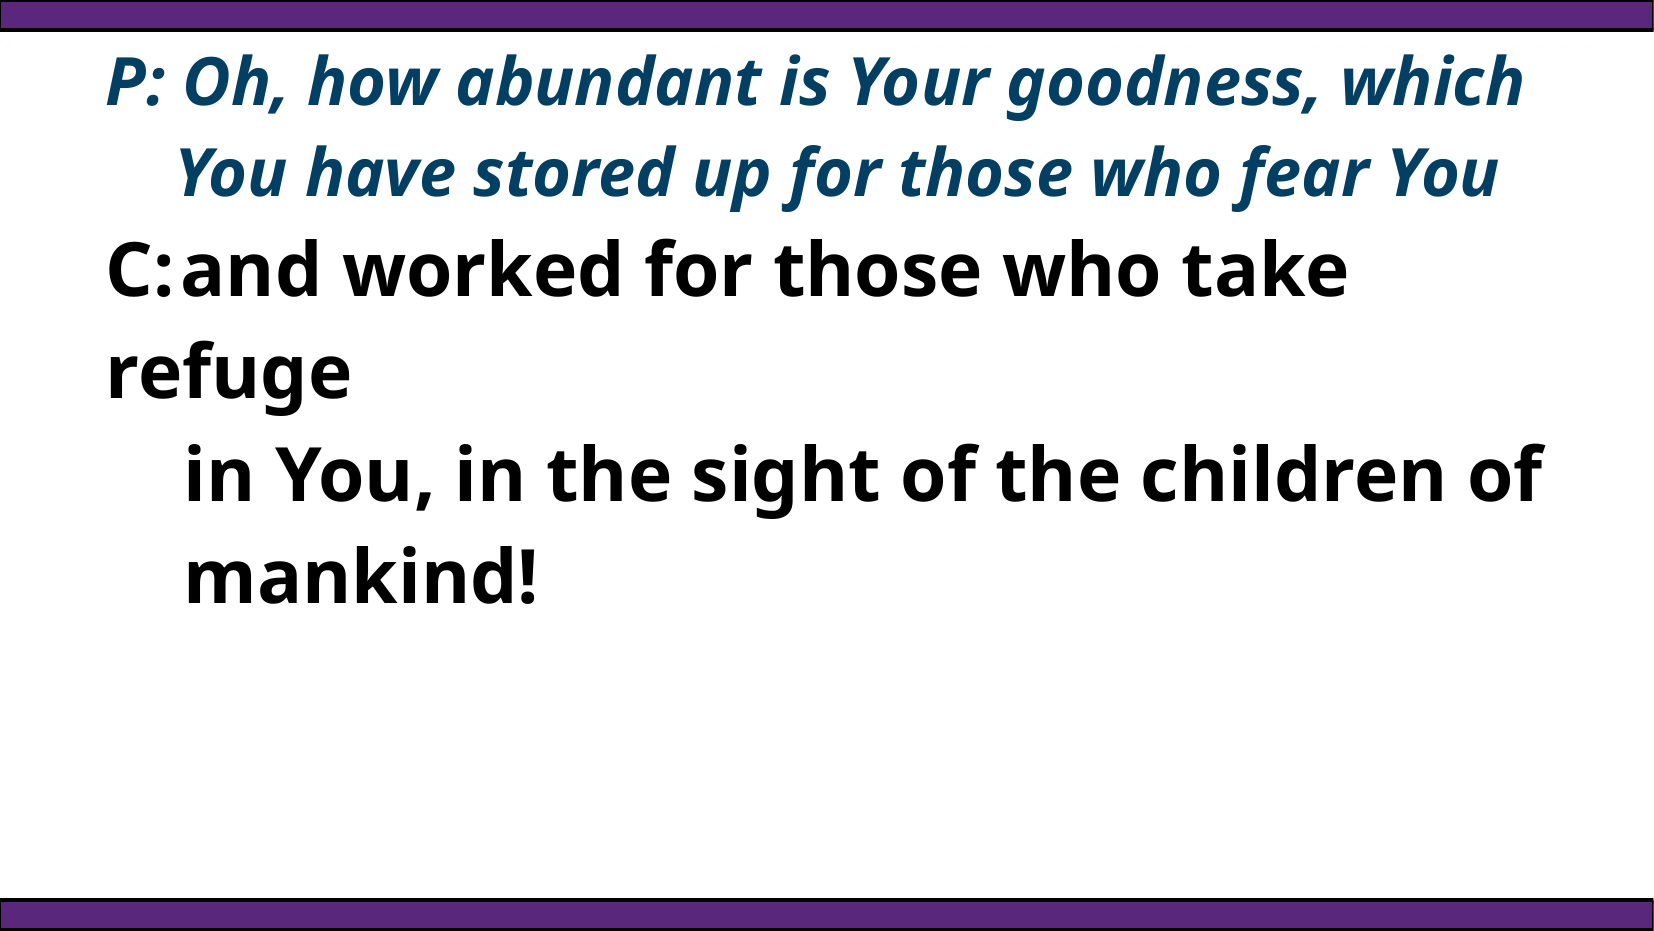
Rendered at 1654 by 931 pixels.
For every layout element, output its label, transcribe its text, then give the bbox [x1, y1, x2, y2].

picture [0, 31, 1654, 900]
text_box P: Oh, how abundant is Your goodness, which You have stored up for those who fear You C: and worked for those who take refuge in You, in the sight of the children of mankind! [90, 27, 1563, 519]
text_box [0, 900, 1654, 931]
text_box [0, 0, 1654, 31]
